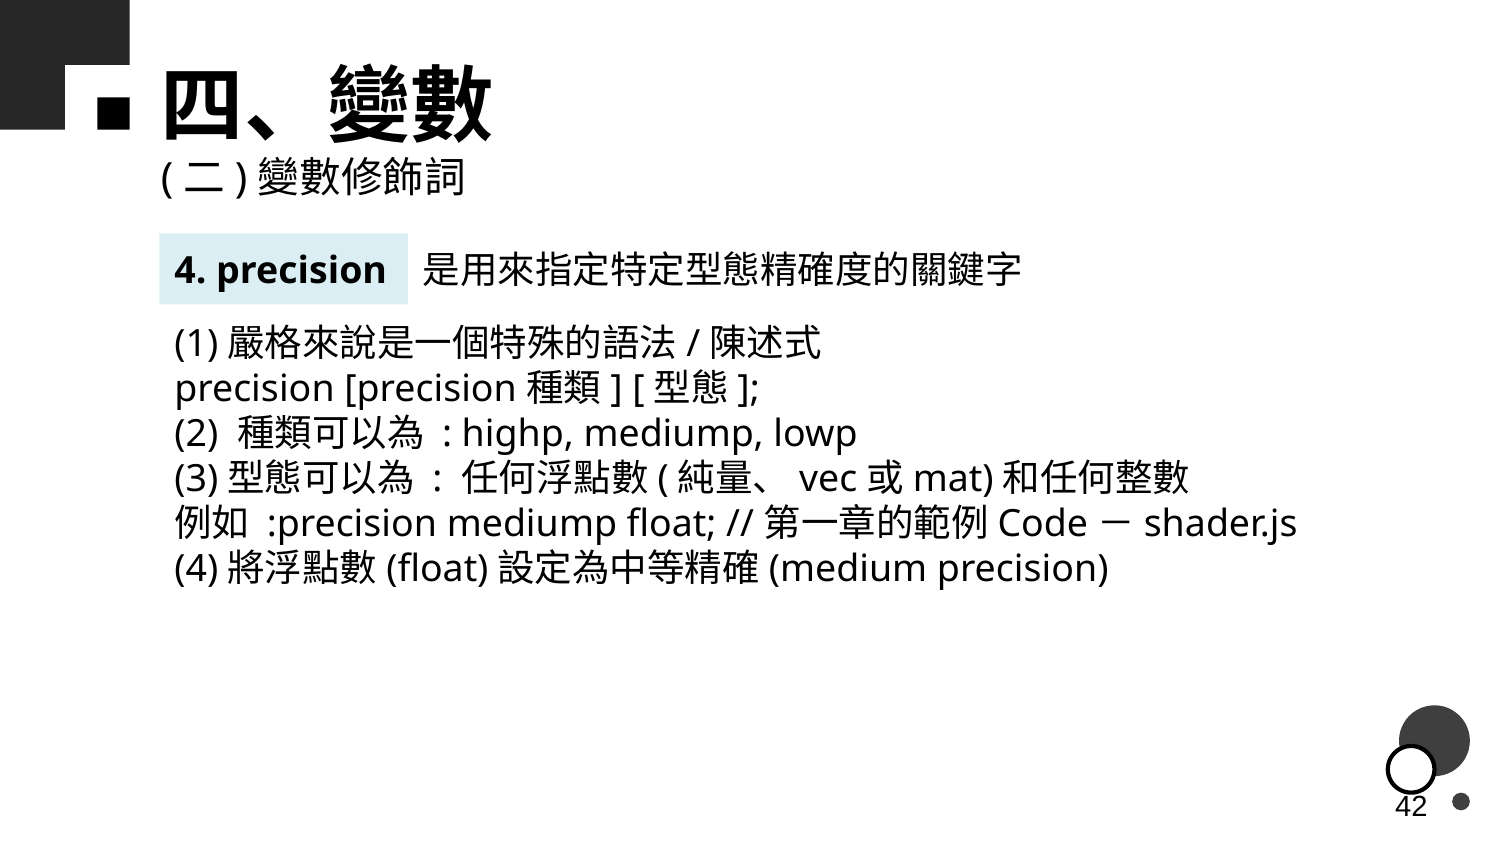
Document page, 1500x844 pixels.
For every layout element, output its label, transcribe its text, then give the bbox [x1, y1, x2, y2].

text_box [1452, 792, 1470, 811]
text_box (1)嚴格來說是一個特殊的語法/陳述式 precision [precision種類]​ [型態​]; (2) 種類可以為 : highp, mediump, lowp (3)型態可以為 : 任何浮點數(純量、vec或mat)和任何整數 例如 :precision mediump float; //第一章的範例Code－shader.js (4)將浮點數(float)設定為中等精確(medium precision) [159, 310, 1412, 642]
text_box 4. precision [159, 233, 408, 305]
slide_number <number> [1092, 782, 1443, 827]
text_box (二)變數修飾詞 [145, 143, 714, 209]
title 四、變數 [145, 32, 845, 173]
text_box [97, 97, 130, 130]
text_box [0, 0, 130, 130]
text_box 是用來指定特定型態精確度的關鍵字 [407, 238, 1045, 299]
text_box [1387, 705, 1470, 782]
